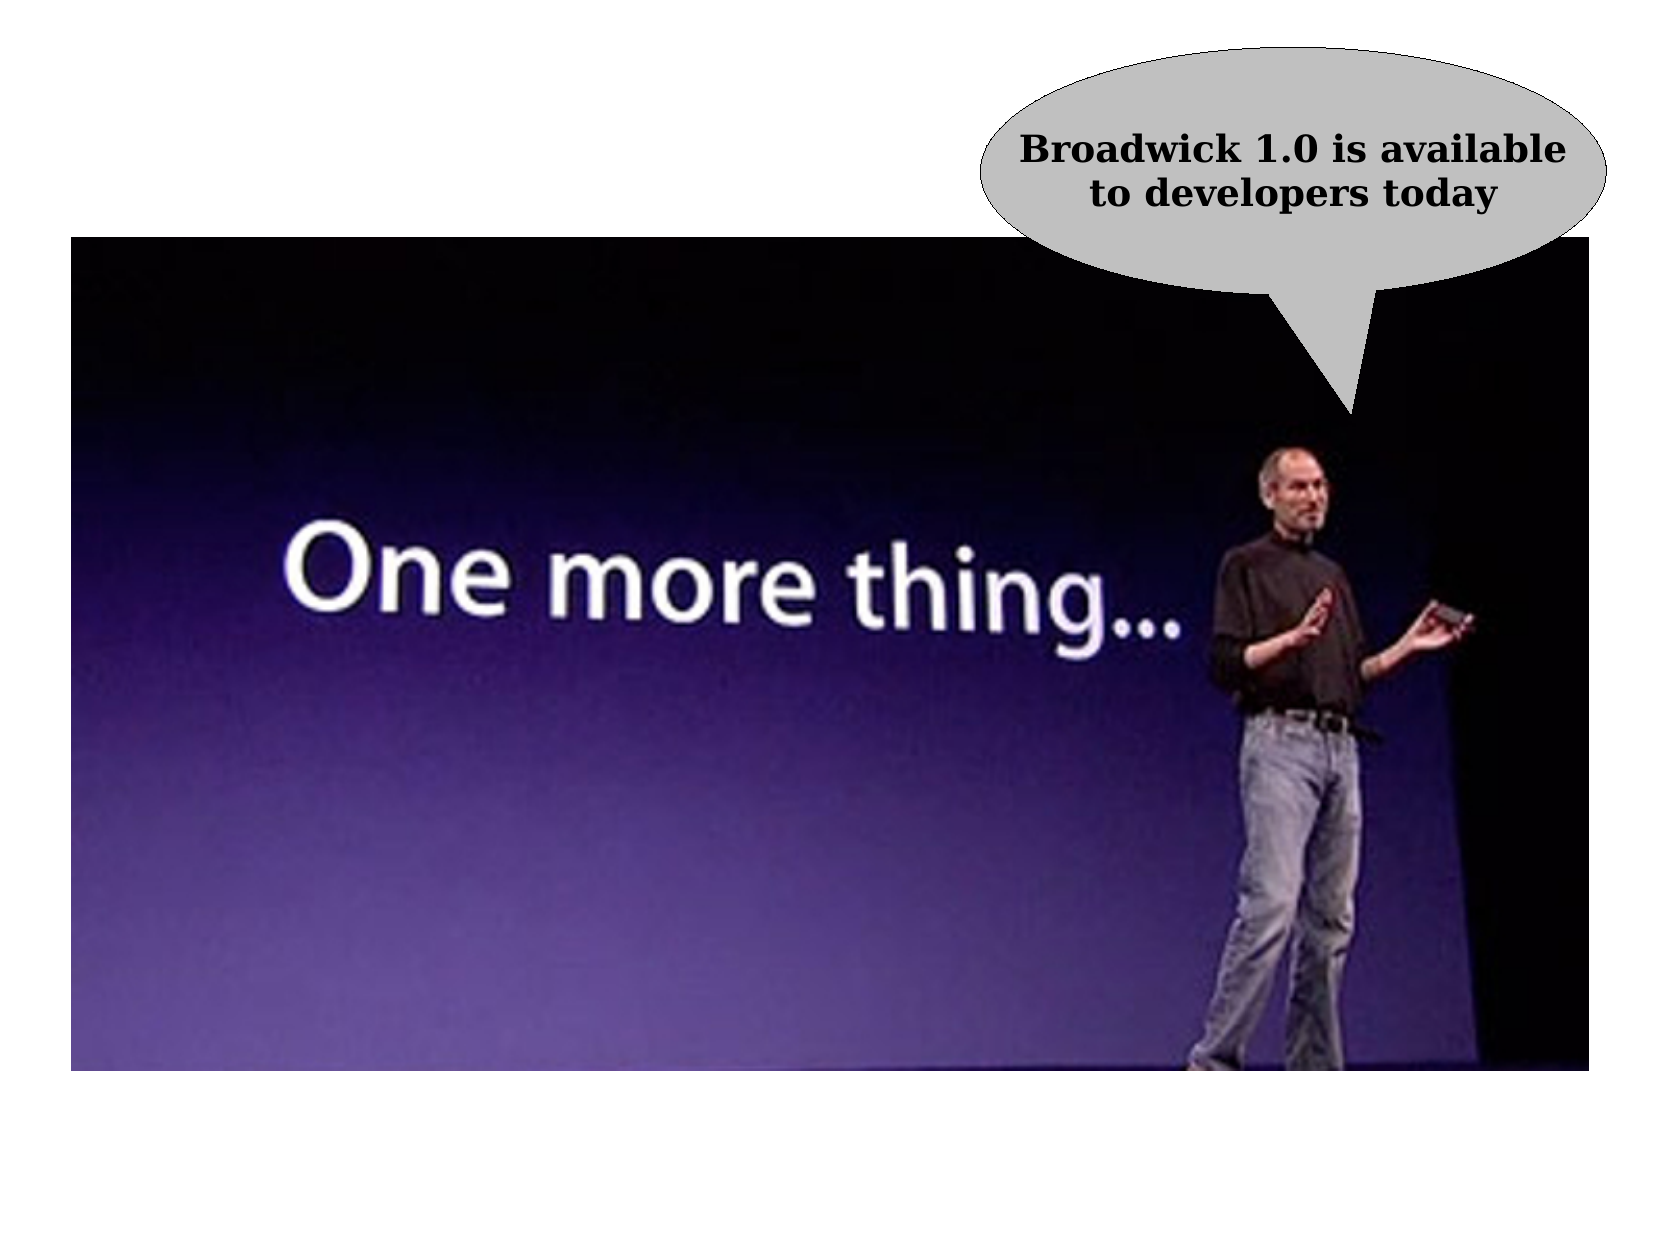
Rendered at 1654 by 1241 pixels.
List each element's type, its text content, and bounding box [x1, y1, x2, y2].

text_box Broadwick 1.0 is available to developers today [980, 47, 1607, 416]
picture [0, 0, 1654, 1241]
